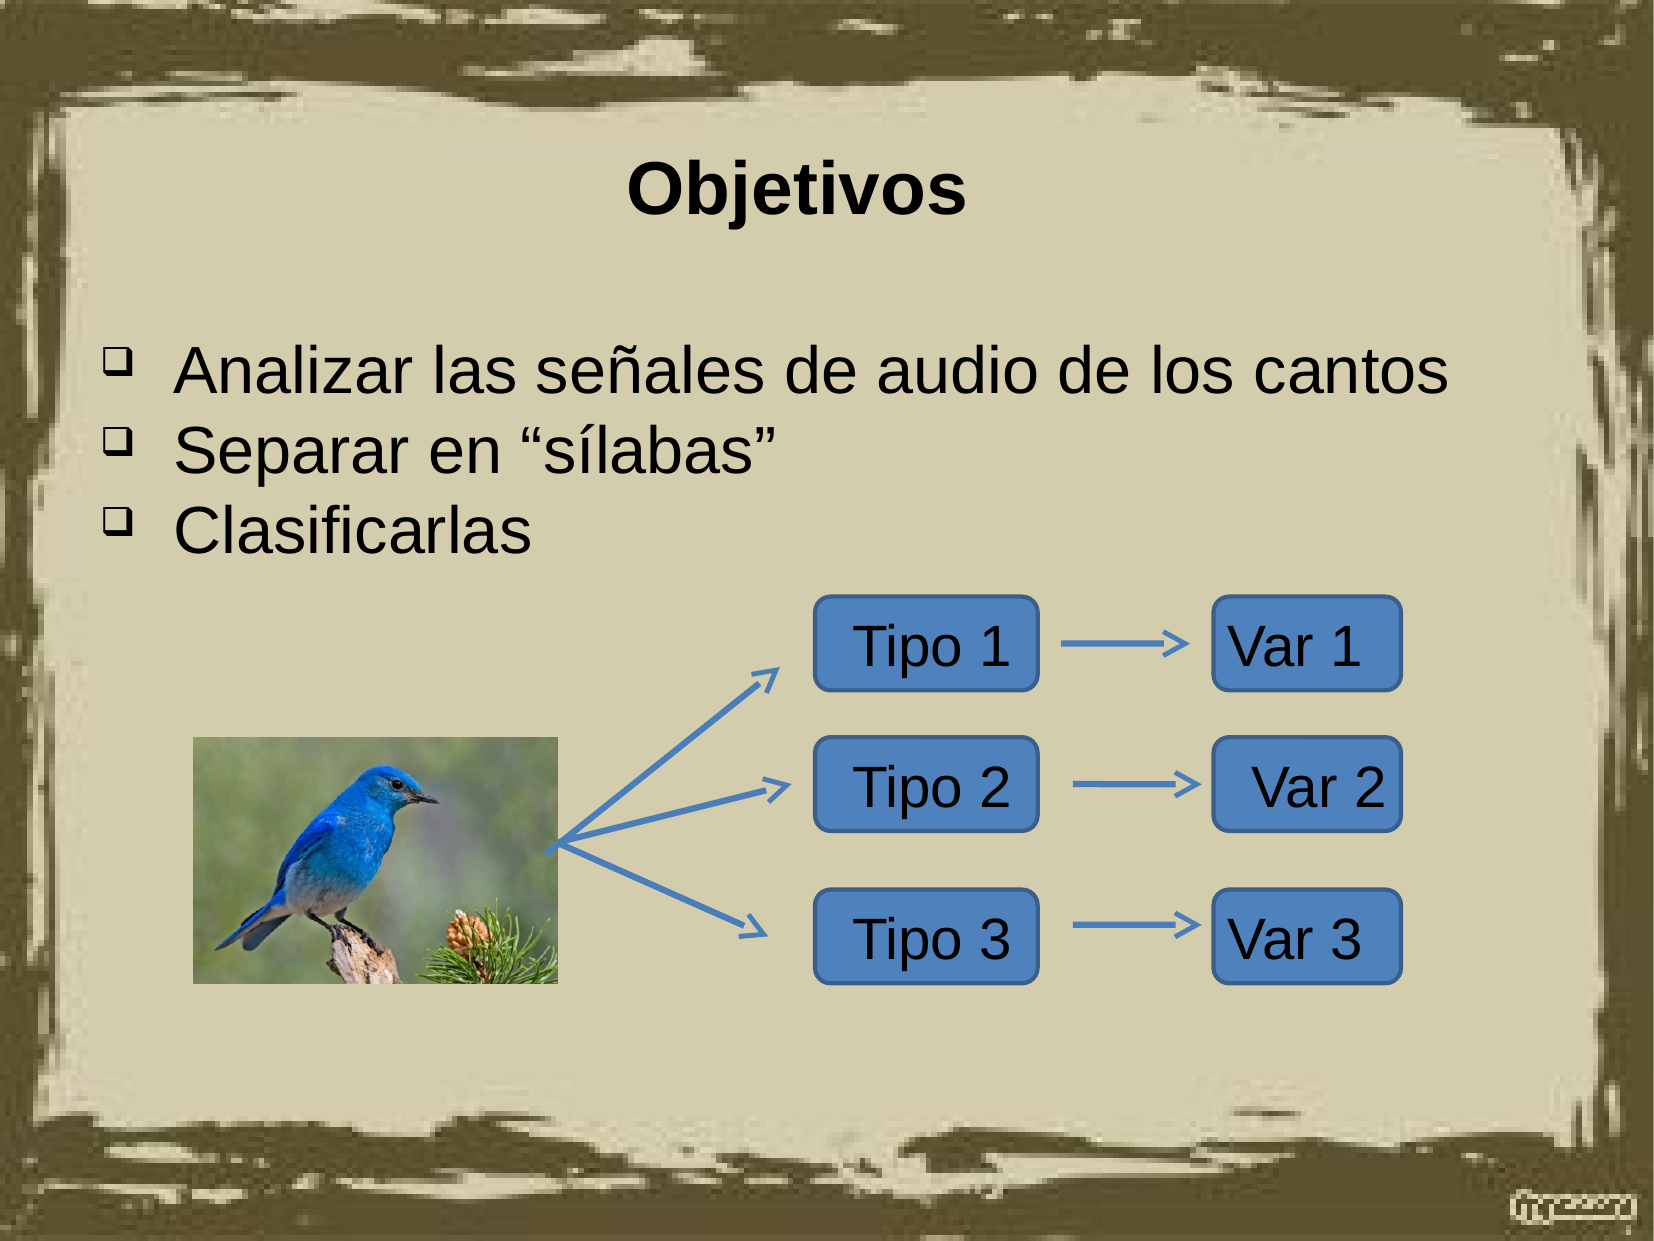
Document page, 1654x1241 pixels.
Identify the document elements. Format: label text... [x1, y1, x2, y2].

text_box Var 2 [1201, 737, 1437, 831]
text_box Var 1 [1178, 596, 1413, 691]
picture [0, 0, 1654, 1241]
text_box Analizar las señales de audio de los cantos Separar en “sílabas” Clasificarlas [100, 327, 1589, 1047]
text_box Tipo 1 [815, 596, 1050, 691]
text_box Objetivos [53, 80, 1542, 288]
text_box Tipo 2 [815, 737, 1050, 831]
text_box Var 3 [1178, 889, 1413, 984]
text_box Tipo 3 [815, 889, 1050, 984]
text_box Var 3 [1178, 918, 1190, 931]
